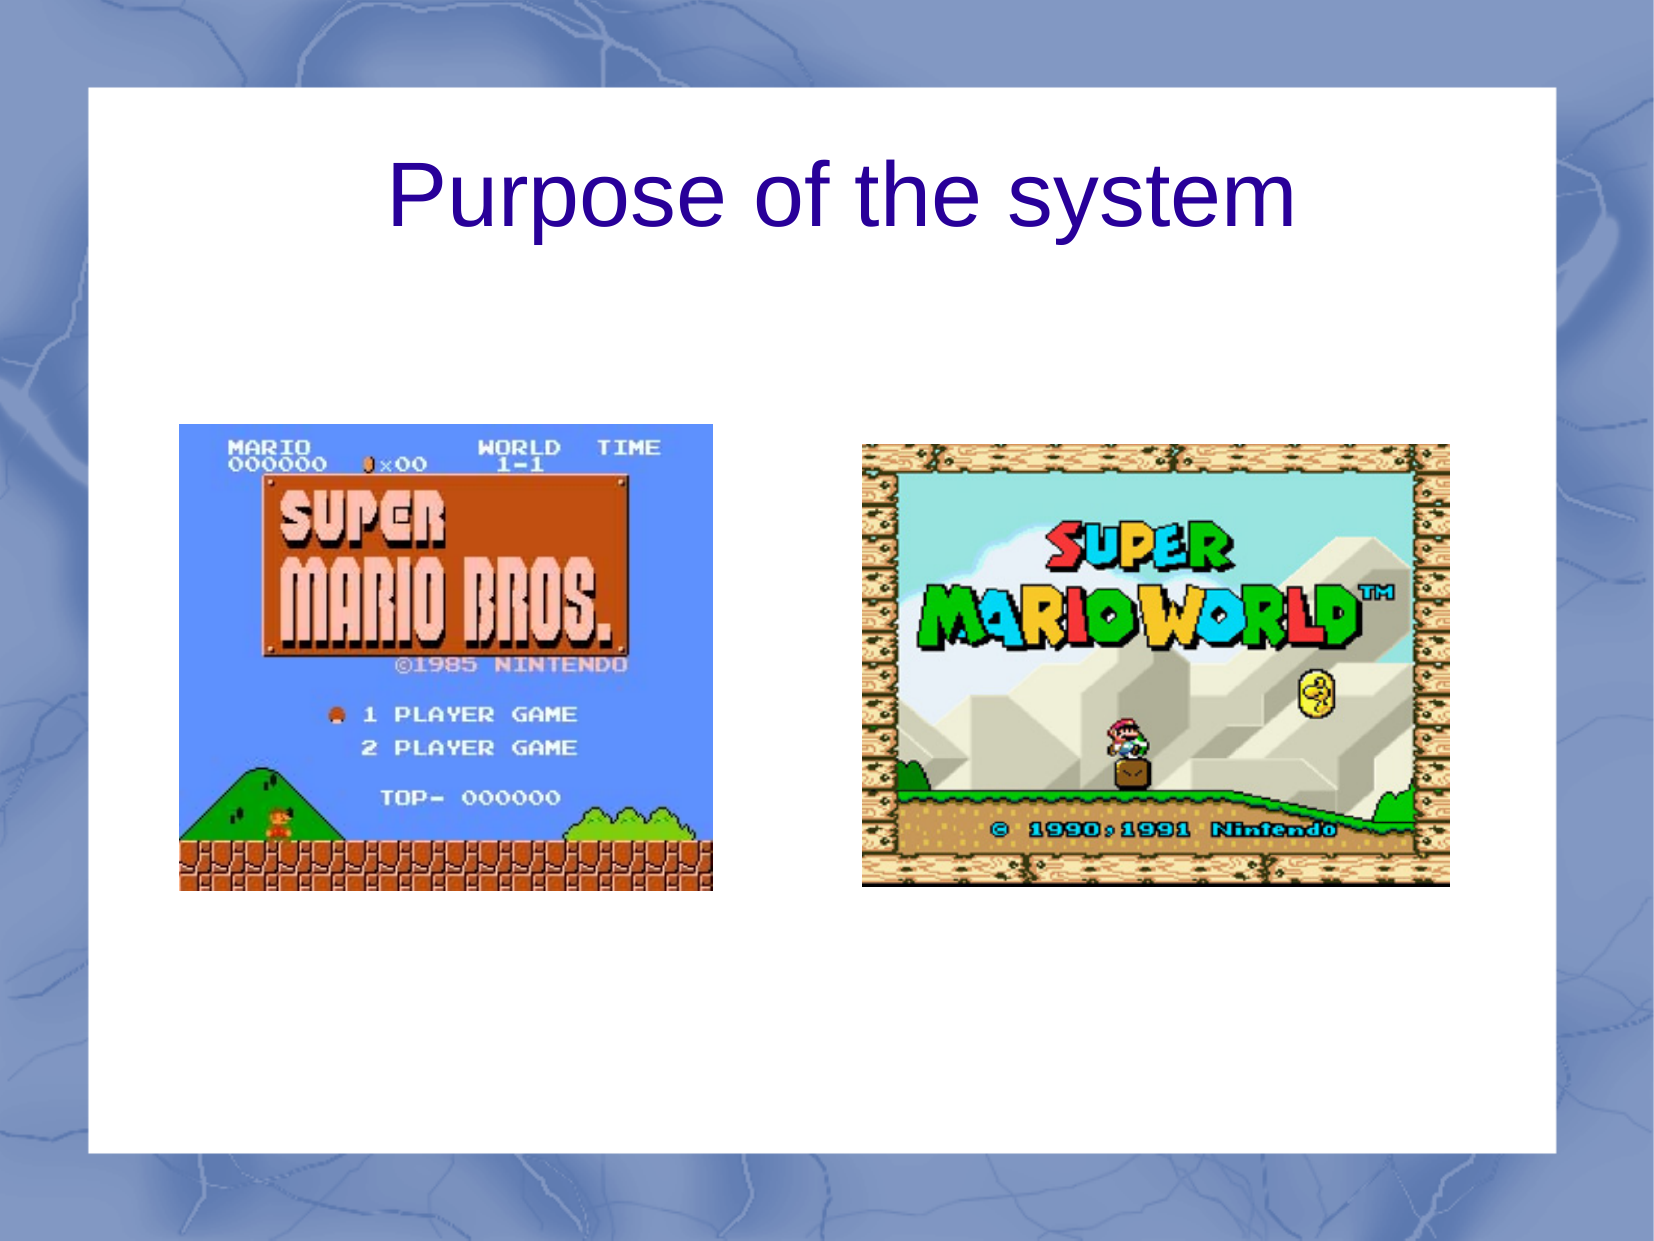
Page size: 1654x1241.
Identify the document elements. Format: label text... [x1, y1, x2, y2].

picture [0, 0, 1654, 1241]
title Purpose of the system [118, 90, 1536, 298]
